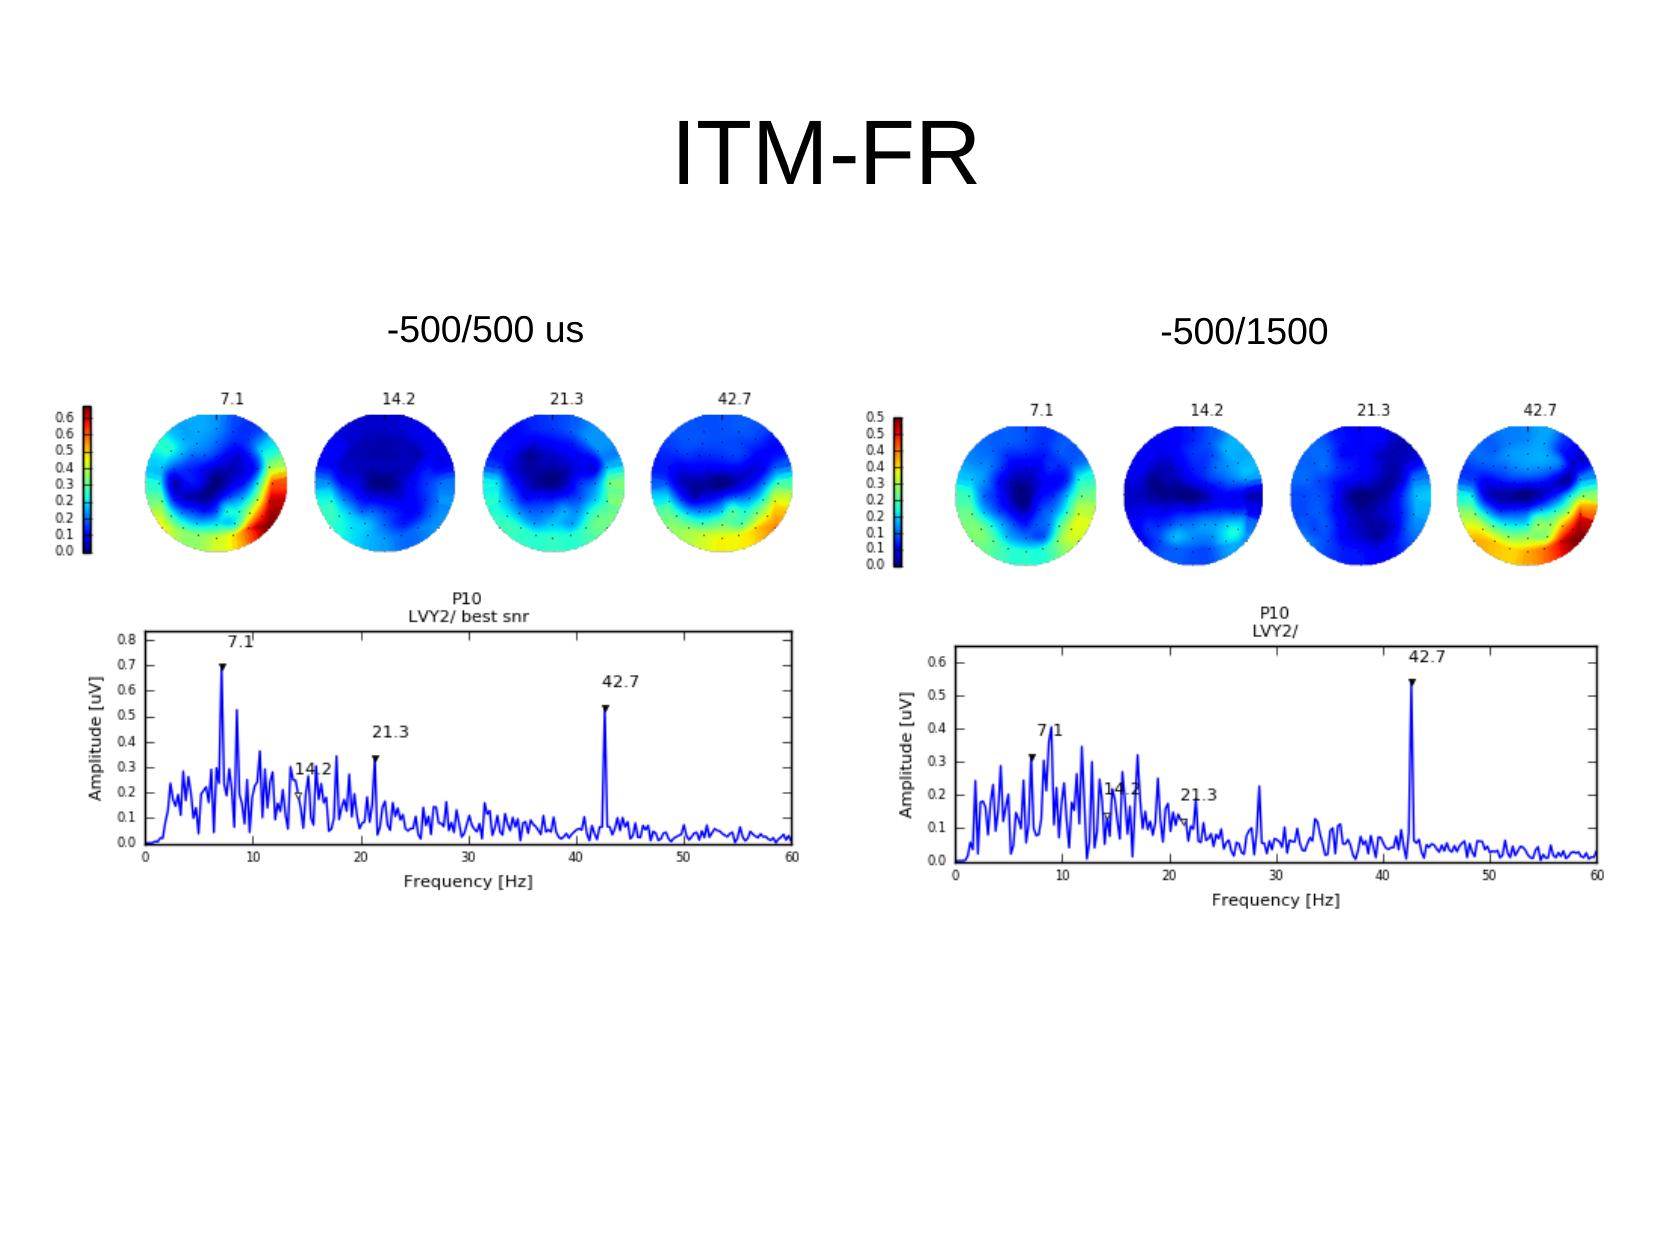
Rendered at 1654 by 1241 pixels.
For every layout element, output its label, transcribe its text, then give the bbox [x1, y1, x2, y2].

text_box -500/1500 [1145, 303, 1512, 361]
picture [850, 389, 1619, 924]
title ITM-FR [82, 49, 1571, 257]
text_box -500/500 us [372, 301, 715, 358]
picture [39, 378, 814, 905]
